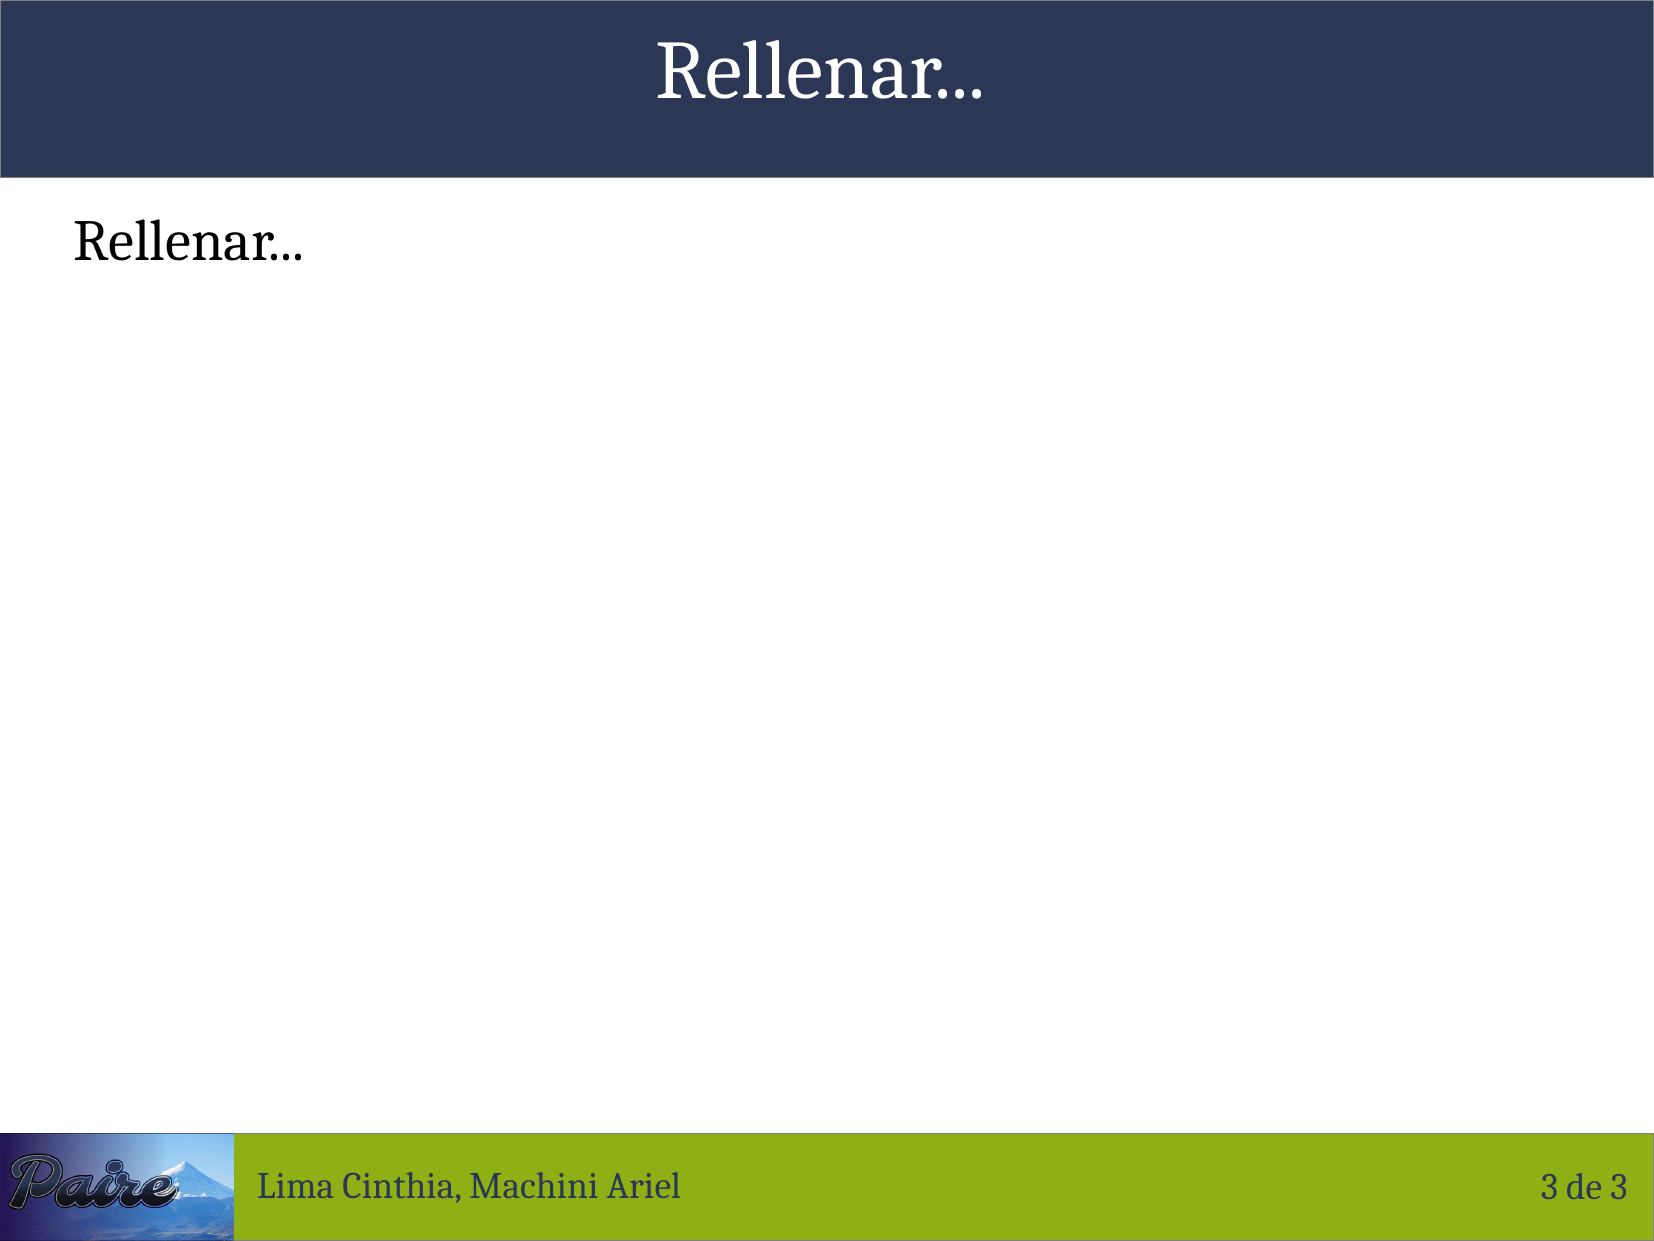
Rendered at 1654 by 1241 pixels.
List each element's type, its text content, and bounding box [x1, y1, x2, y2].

text_box Rellenar... [342, 15, 1300, 130]
text_box <number> de 3 [1517, 1158, 1654, 1217]
picture [0, 1133, 234, 1241]
text_box Rellenar... [59, 200, 1158, 969]
text_box [234, 1133, 1654, 1241]
text_box [0, 0, 1654, 178]
text_box Lima Cinthia, Machini Ariel [242, 1157, 715, 1217]
